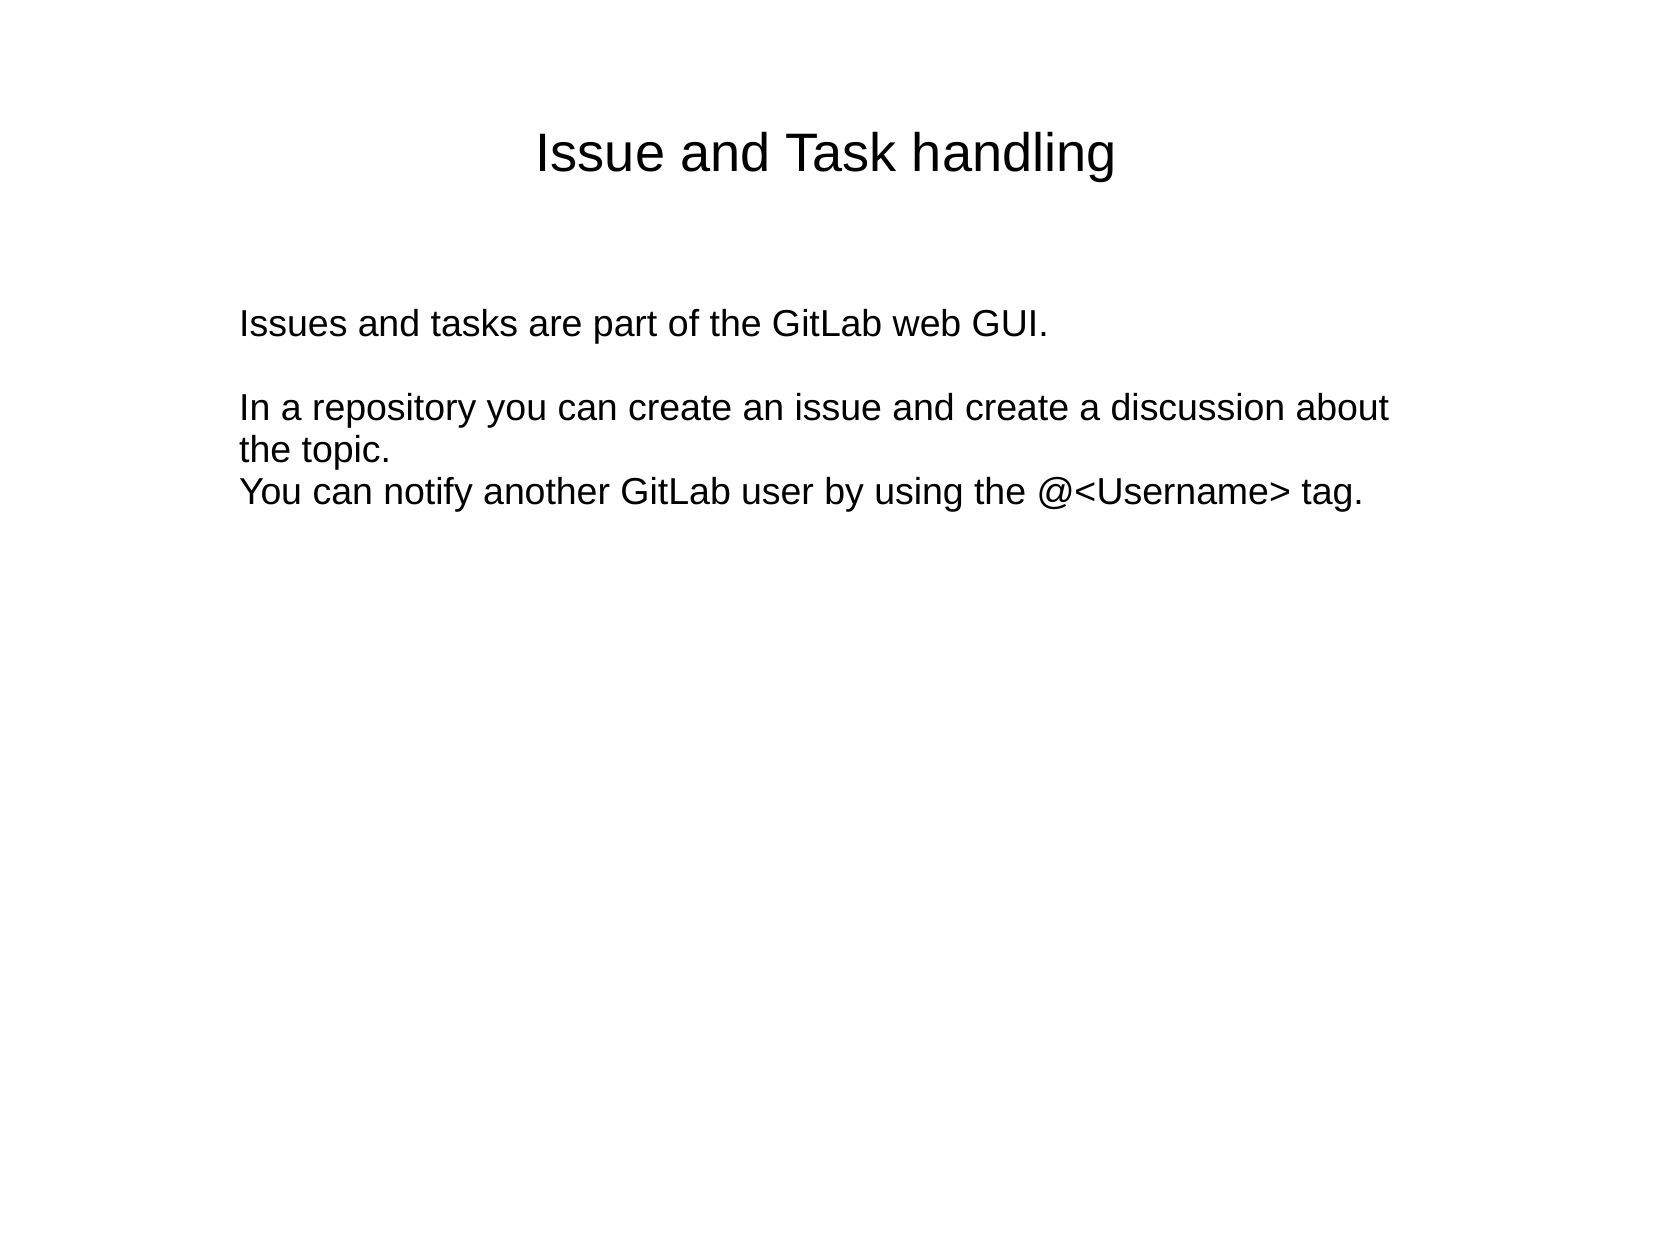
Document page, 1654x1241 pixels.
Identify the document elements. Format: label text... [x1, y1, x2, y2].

title Issue and Task handling [82, 49, 1571, 257]
text_box Issues and tasks are part of the GitLab web GUI. In a repository you can create an issue and create a discussion about the topic. You can notify another GitLab user by using the @<Username> tag. [224, 295, 1430, 688]
